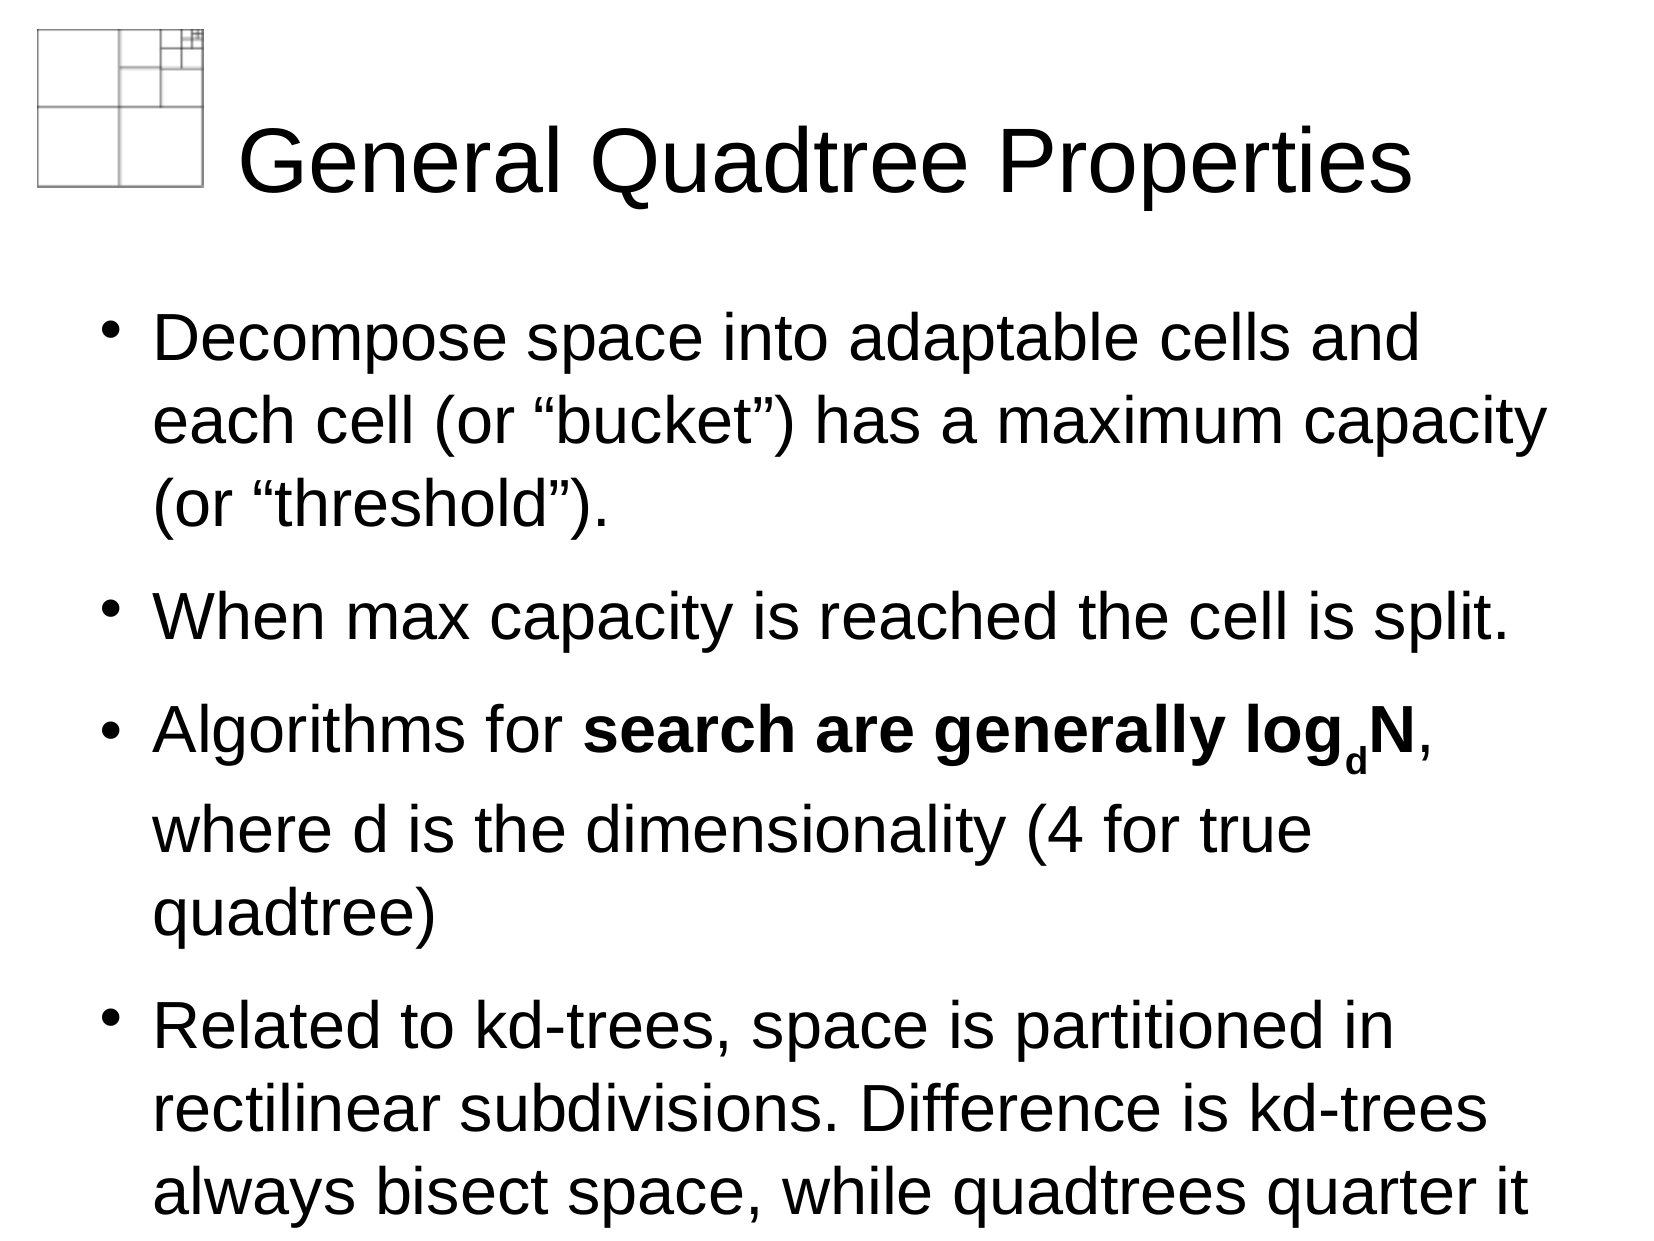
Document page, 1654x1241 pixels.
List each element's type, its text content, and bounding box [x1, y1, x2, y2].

picture [37, 29, 204, 188]
title General Quadtree Properties [82, 56, 1571, 250]
list Decompose space into adaptable cells and each cell (or “bucket”) has a maximum capacity (or “threshold”). When max capacity is reached the cell is split. Algorithms for search are generally logdN, where d is the dimensionality (4 for true quadtree)‏ Related to kd-trees, space is partitioned in rectilinear subdivisions. Difference is kd-trees always bisect space, while quadtrees quarter it [82, 290, 1571, 1233]
